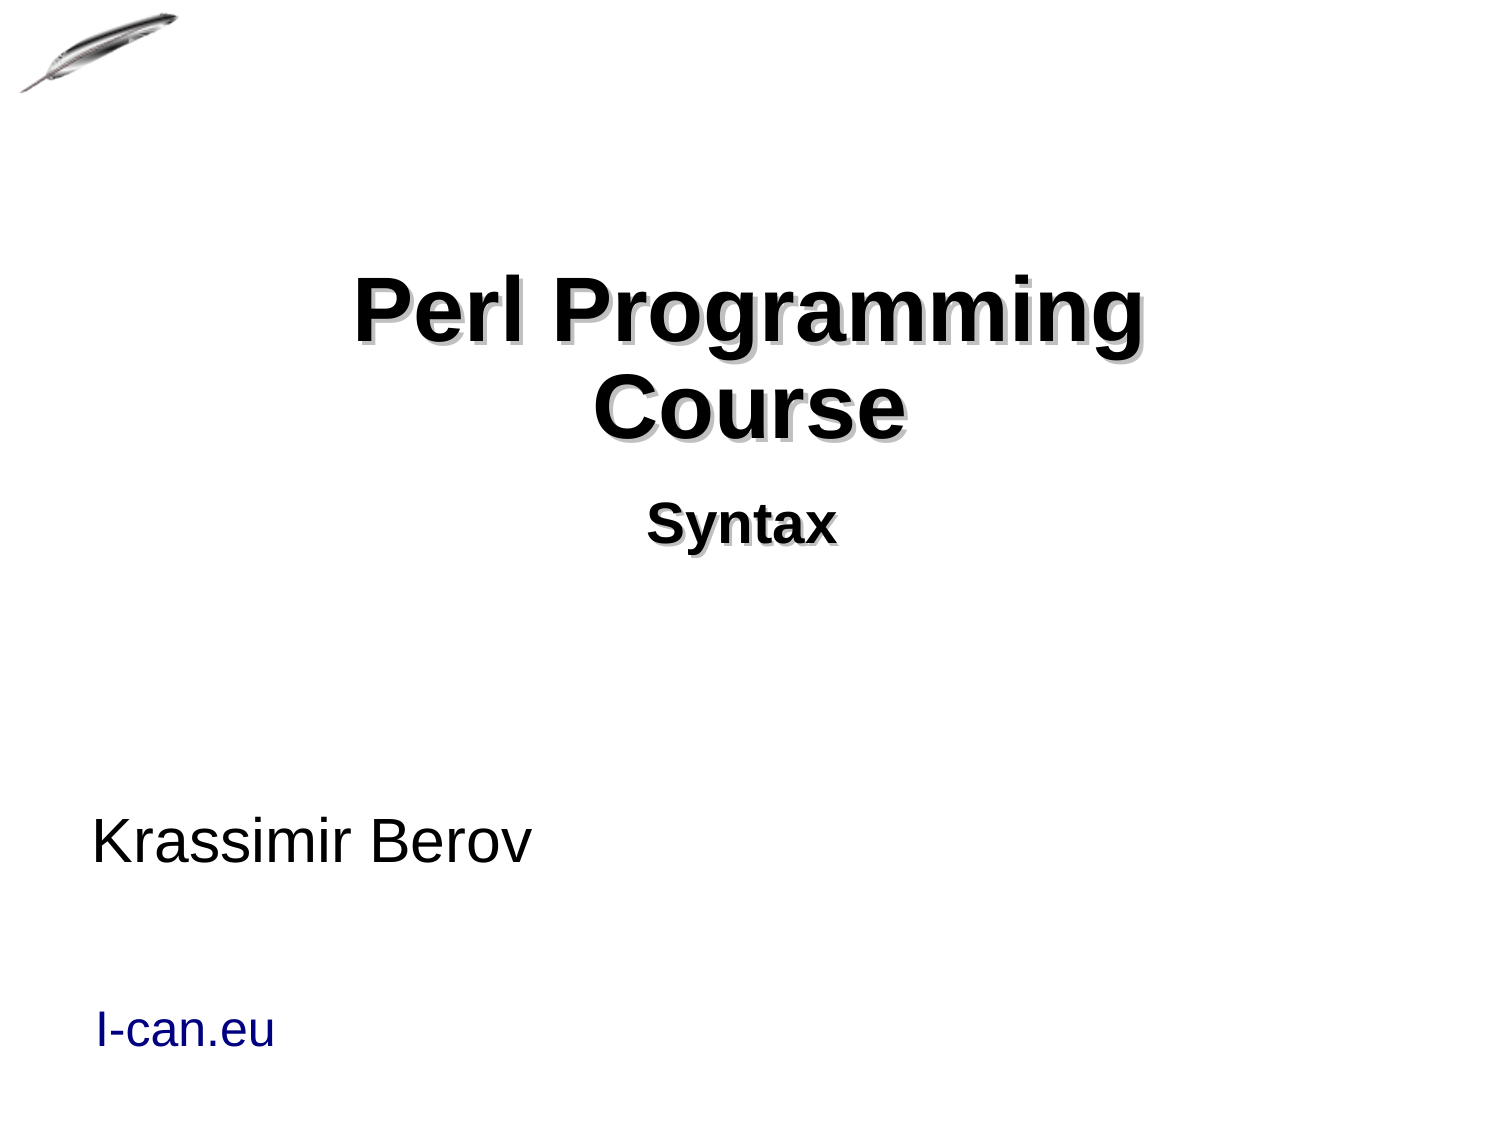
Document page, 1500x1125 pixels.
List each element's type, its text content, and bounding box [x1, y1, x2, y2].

text_box Krassimir Berov [77, 798, 642, 887]
text_box I-can.eu [80, 991, 291, 1065]
picture [16, 11, 184, 95]
title Perl Programming Course [277, 249, 1223, 459]
text_box Syntax [631, 481, 869, 562]
